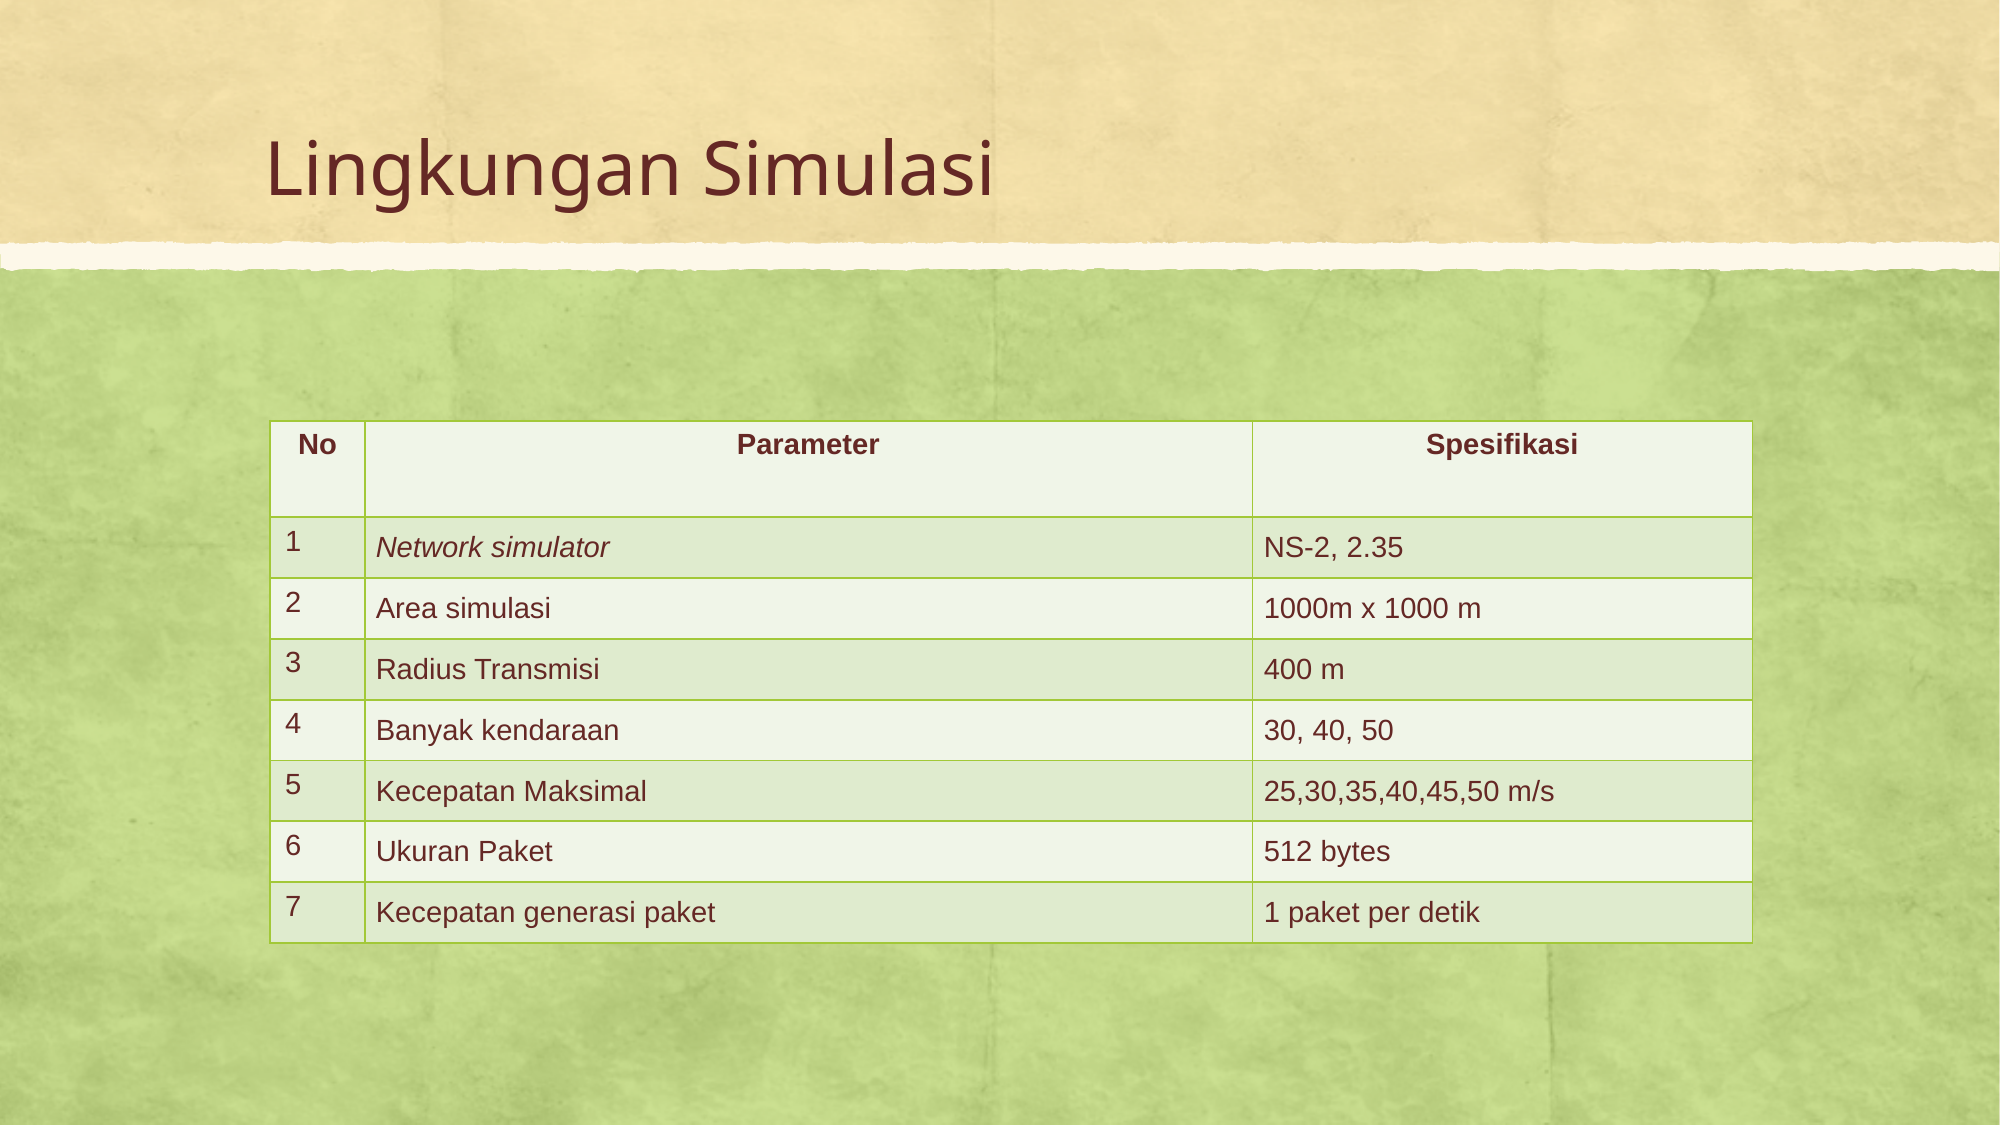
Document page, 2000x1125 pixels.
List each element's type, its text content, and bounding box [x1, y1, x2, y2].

table_cell Banyak kendaraan [366, 701, 1252, 760]
table_cell 5 [271, 761, 364, 820]
table_header Spesifikasi [1253, 422, 1752, 516]
table_cell Kecepatan generasi paket [366, 883, 1252, 942]
table_cell Radius Transmisi [366, 640, 1252, 699]
table_cell 7 [271, 883, 364, 942]
table_cell 1 paket per detik [1253, 883, 1752, 942]
table_cell Area simulasi [366, 579, 1252, 638]
table_cell 2 [271, 579, 364, 638]
table_cell 1000m x 1000 m [1253, 579, 1752, 638]
table_cell 6 [271, 822, 364, 881]
table_cell 30, 40, 50 [1253, 701, 1752, 760]
table_cell 25,30,35,40,45,50 m/s [1253, 761, 1752, 820]
table_cell Kecepatan Maksimal [366, 761, 1252, 820]
table_cell 1 [271, 518, 364, 577]
table_header No [271, 422, 364, 516]
table_cell Ukuran Paket [366, 822, 1252, 881]
table_cell 4 [271, 701, 364, 760]
table_header Parameter [366, 422, 1252, 516]
title Lingkungan Simulasi [249, 31, 1750, 219]
table_cell 400 m [1253, 640, 1752, 699]
picture [0, 0, 2000, 249]
table_cell Network simulator [366, 518, 1252, 577]
table_cell 3 [271, 640, 364, 699]
table_cell 512 bytes [1253, 822, 1752, 881]
table_cell NS-2, 2.35 [1253, 518, 1752, 577]
